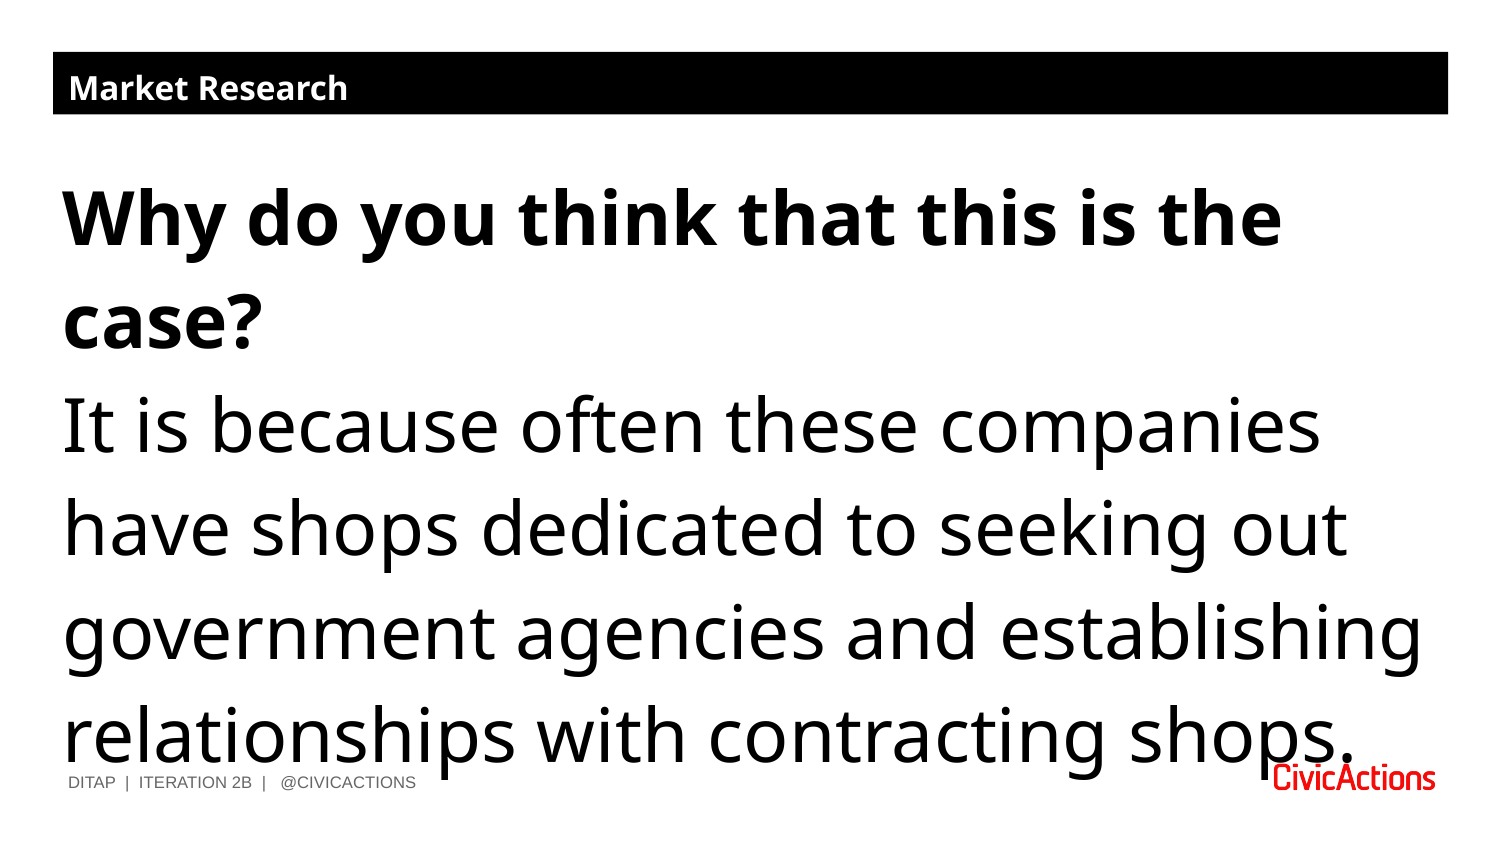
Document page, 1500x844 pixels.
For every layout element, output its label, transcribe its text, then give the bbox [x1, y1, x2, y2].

title Market Research [53, 51, 1449, 115]
picture [1271, 758, 1438, 795]
list Why do you think that this is the case? It is because often these companies have shops dedicated to seeking out government agencies and establishing relationships with contracting shops. [53, 147, 1449, 742]
